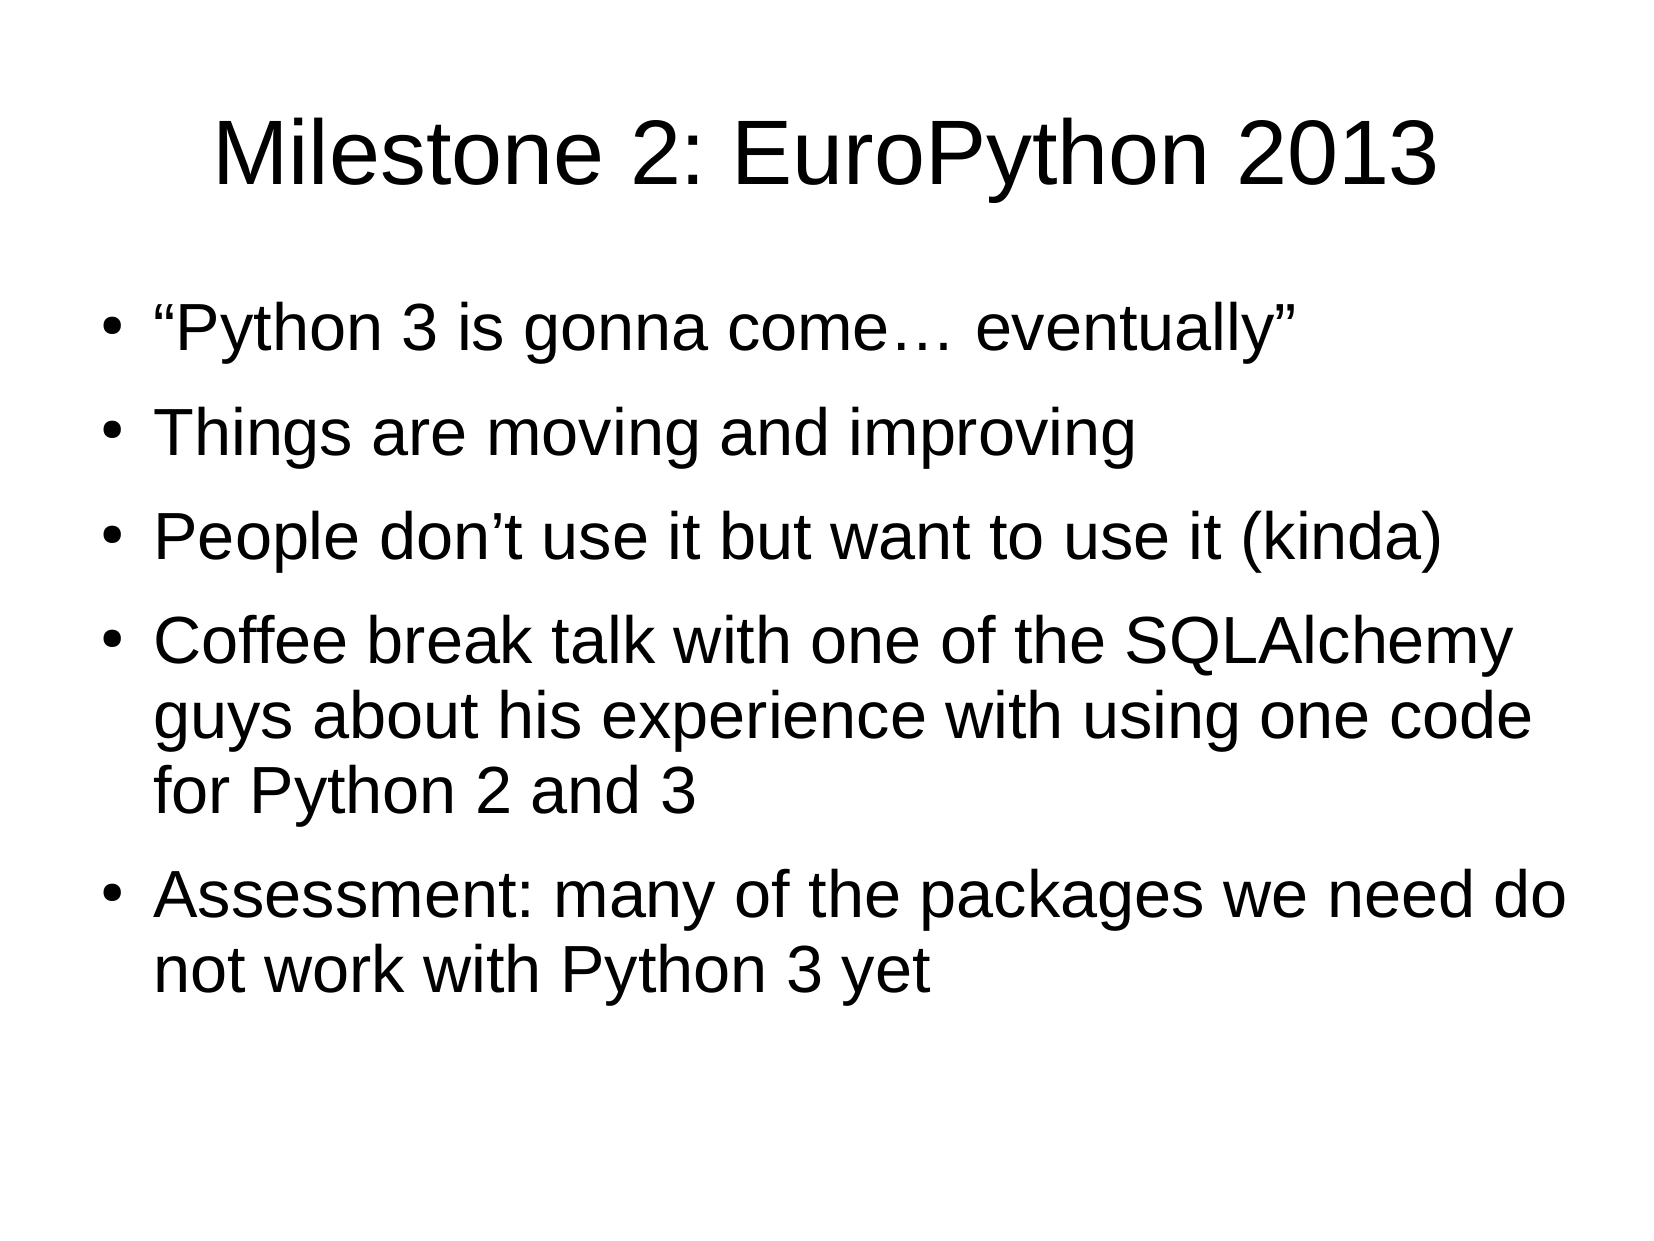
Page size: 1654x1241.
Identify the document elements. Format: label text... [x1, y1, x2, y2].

title Milestone 2: EuroPython 2013 [82, 49, 1571, 257]
list “Python 3 is gonna come… eventually” Things are moving and improving People don’t use it but want to use it (kinda) Coffee break talk with one of the SQLAlchemy guys about his experience with using one code for Python 2 and 3 Assessment: many of the packages we need do not work with Python 3 yet [82, 290, 1571, 1010]
